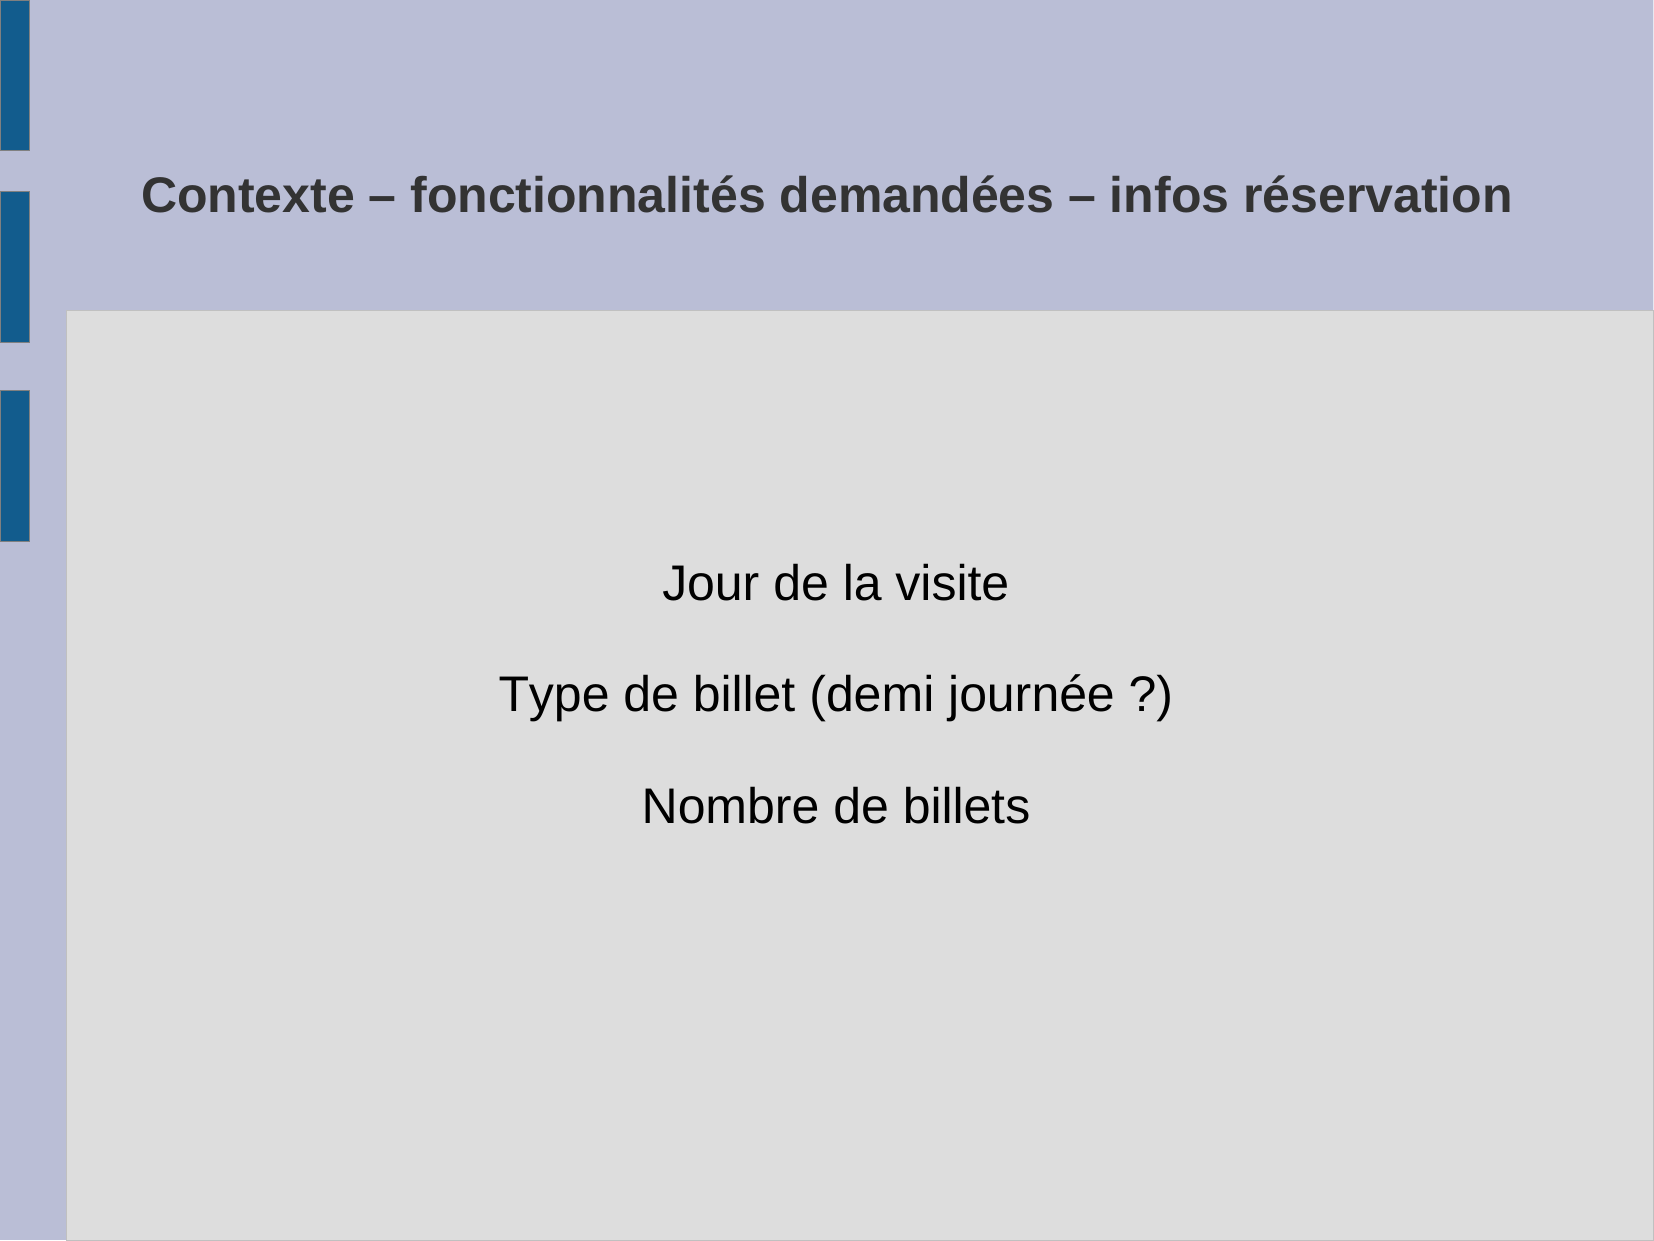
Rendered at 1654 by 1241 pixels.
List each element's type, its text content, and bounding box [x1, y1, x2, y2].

title Contexte – fonctionnalités demandées – infos réservation [121, 91, 1534, 299]
list Jour de la visite Type de billet (demi journée ?) Nombre de billets [129, 555, 1542, 835]
